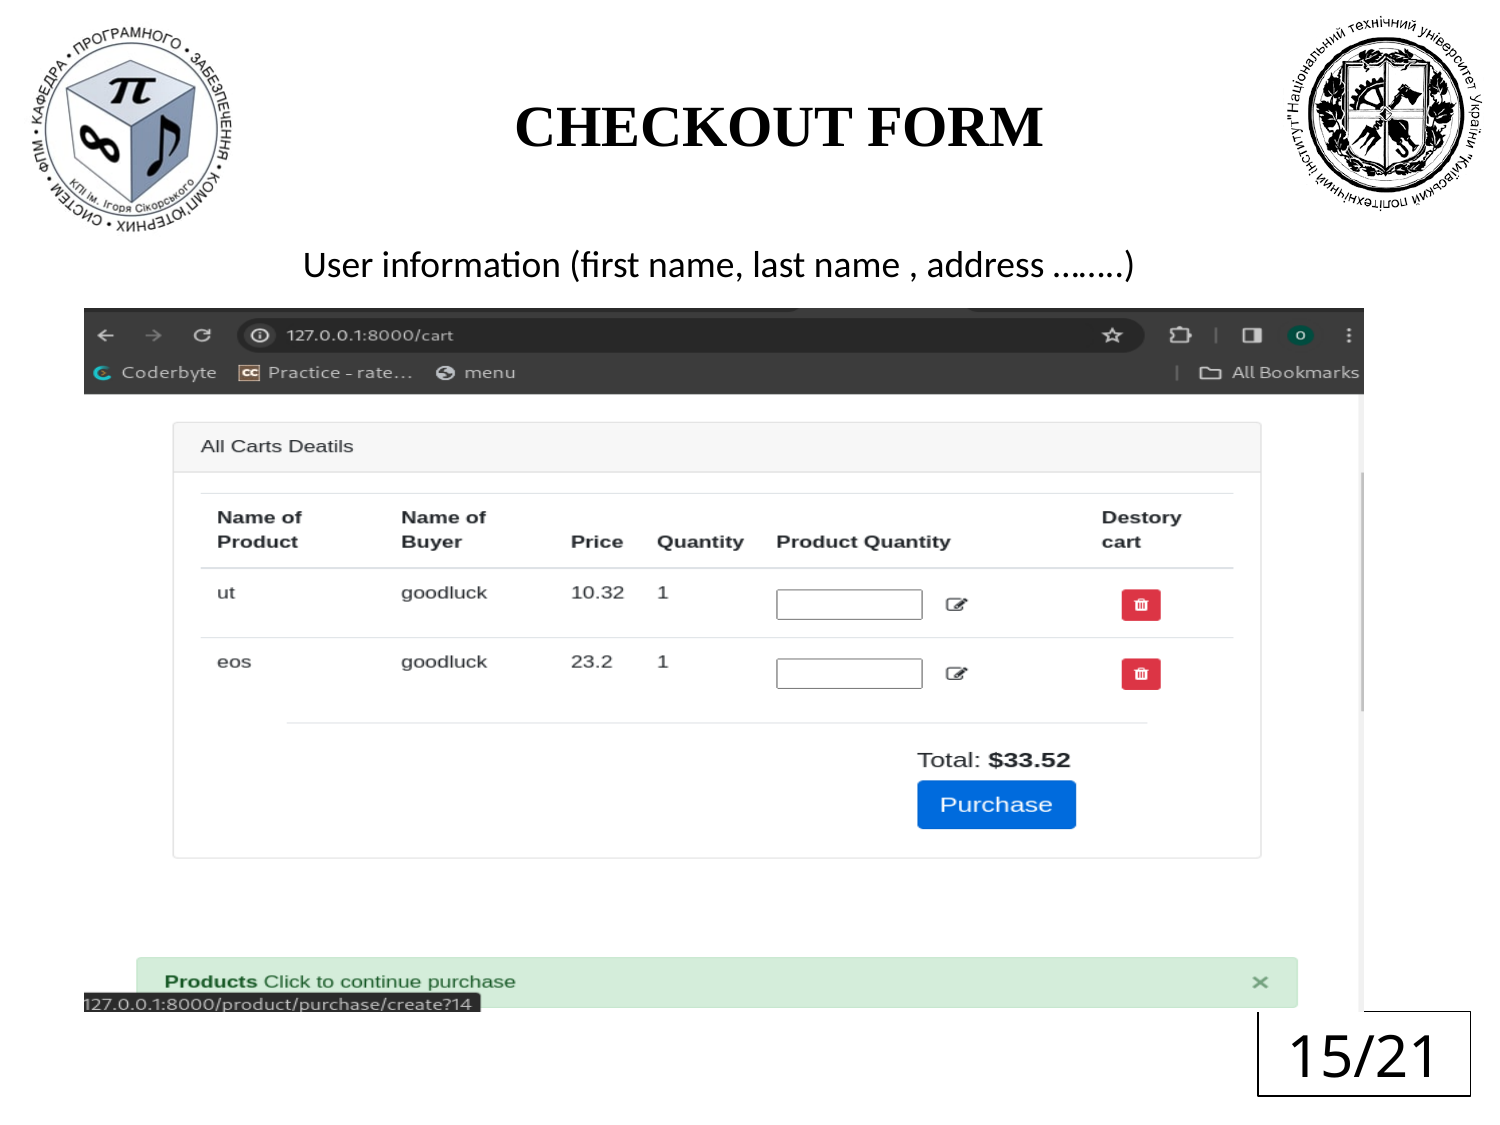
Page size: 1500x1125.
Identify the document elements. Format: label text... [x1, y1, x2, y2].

picture [84, 308, 1364, 1012]
picture [16, 12, 254, 251]
title CHECKOUT FORM [253, 0, 1306, 259]
text_box User information (first name, last name , address ……..) [287, 224, 1238, 300]
picture [1283, 12, 1484, 213]
text_box 15/21 [1257, 1011, 1471, 1097]
